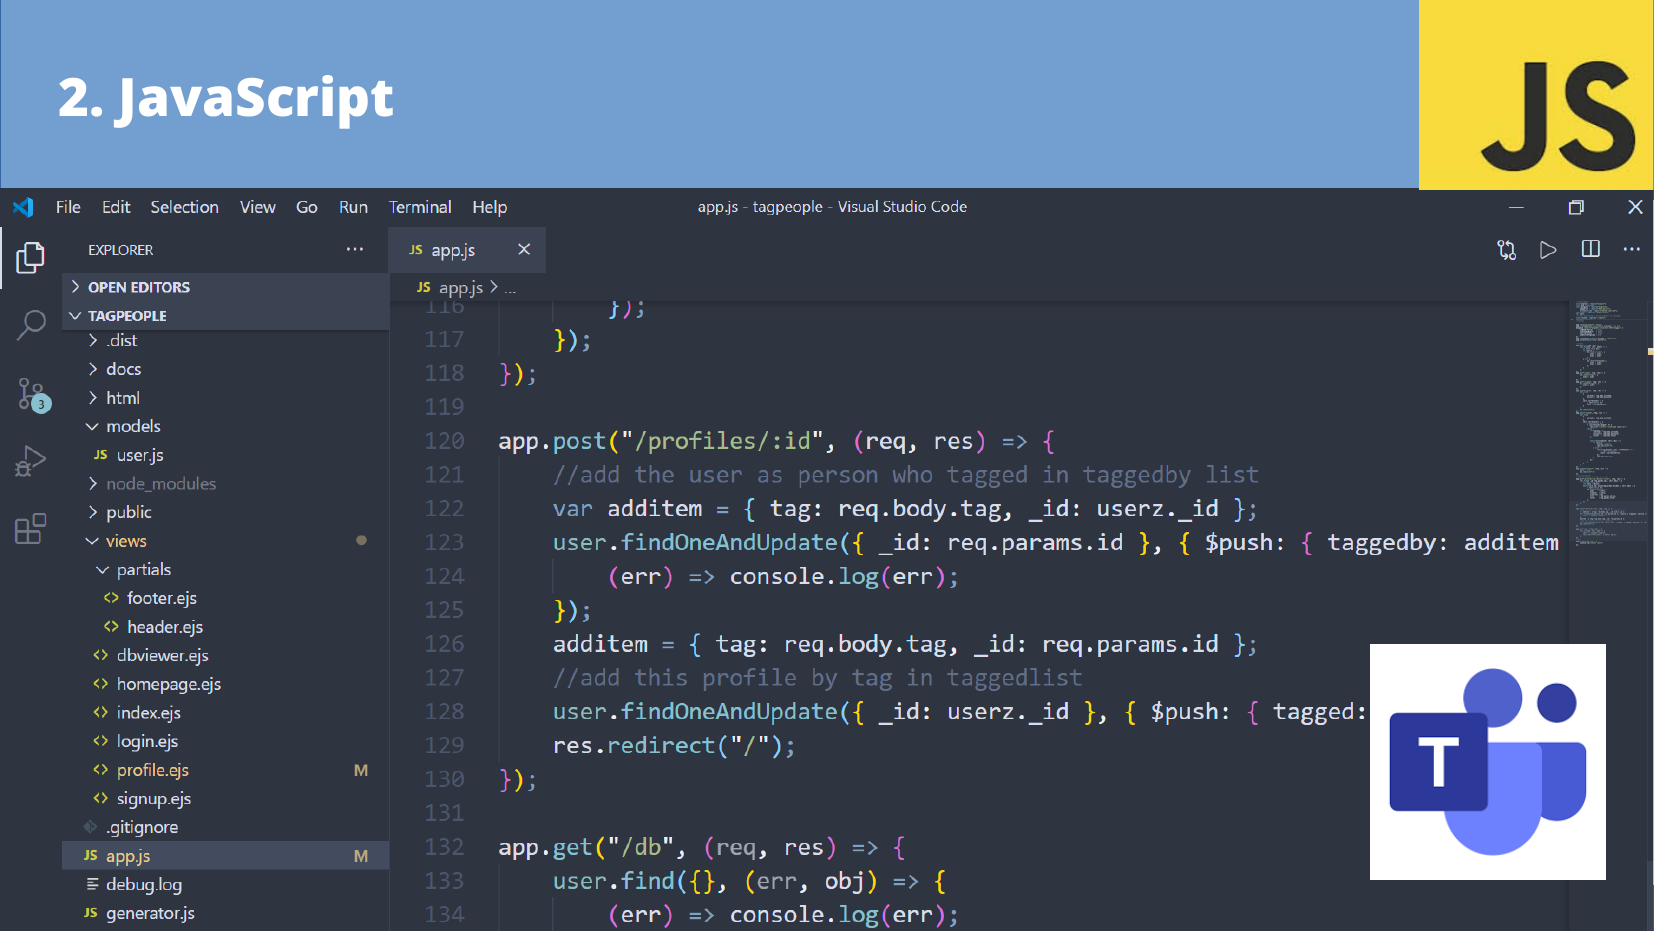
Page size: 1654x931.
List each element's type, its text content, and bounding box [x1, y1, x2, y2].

title 2. JavaScript [59, 37, 1419, 155]
picture [0, 0, 1654, 931]
